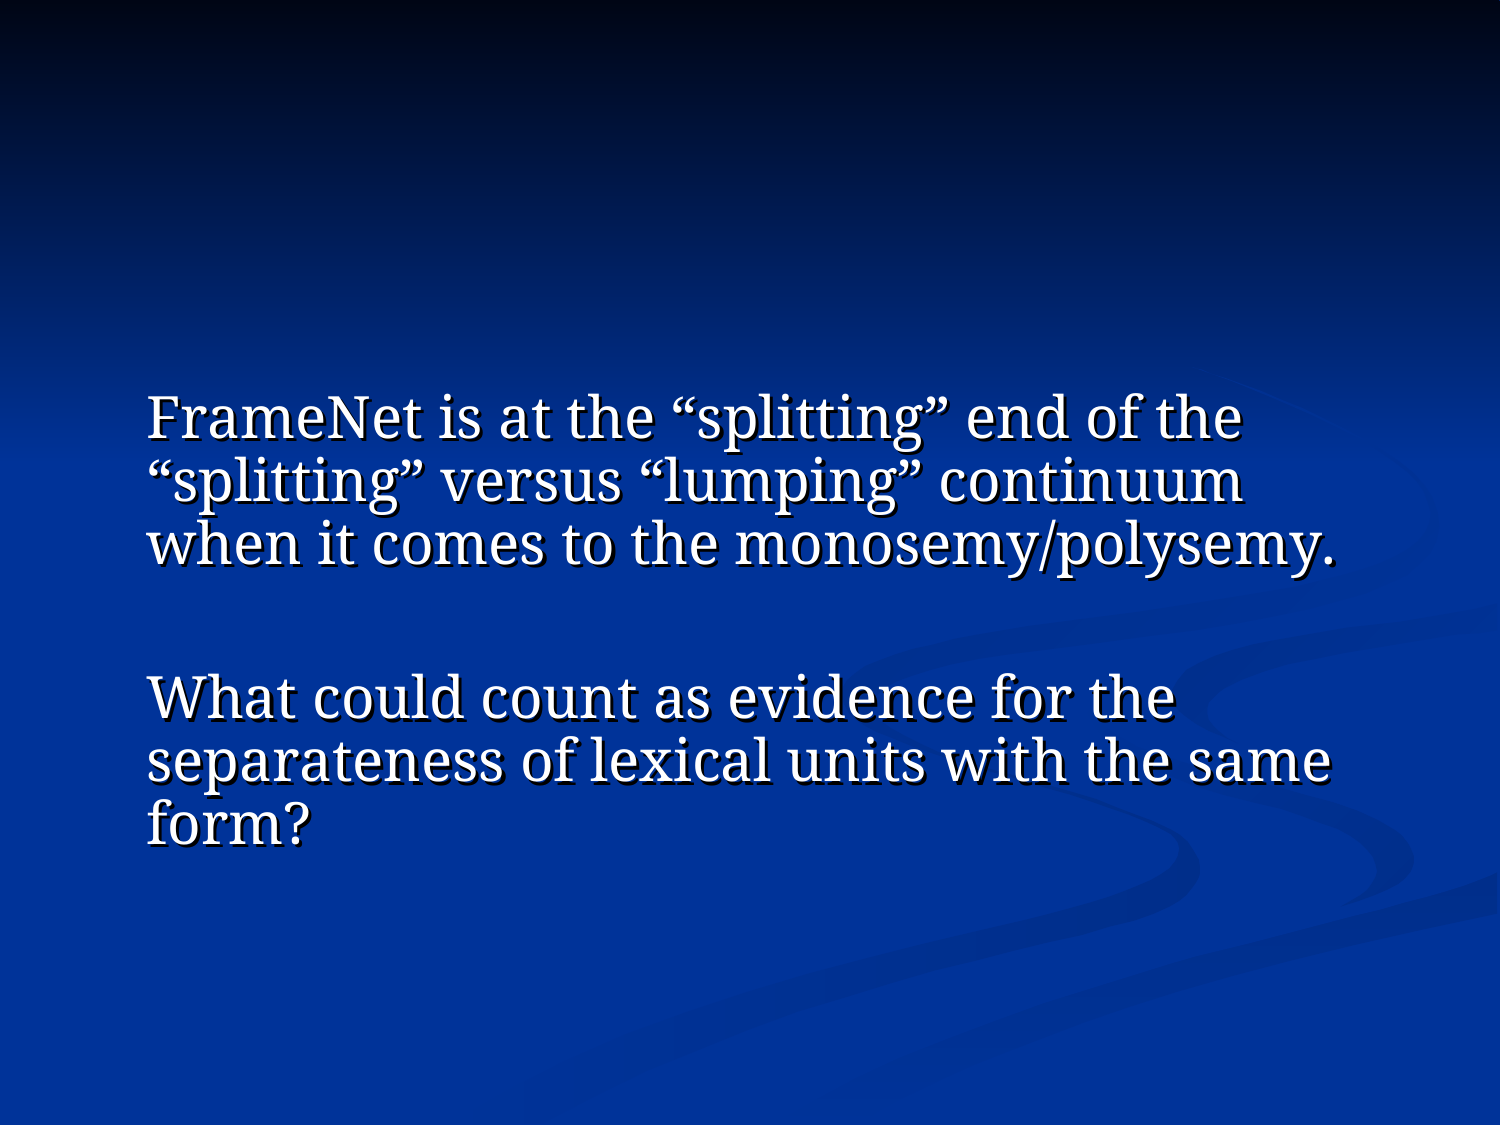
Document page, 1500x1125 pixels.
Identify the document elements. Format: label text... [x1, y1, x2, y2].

list FrameNet is at the “splitting” end of the “splitting” versus “lumping” continuum when it comes to the monosemy/polysemy. What could count as evidence for the separateness of lexical units with the same form? [75, 303, 1426, 876]
